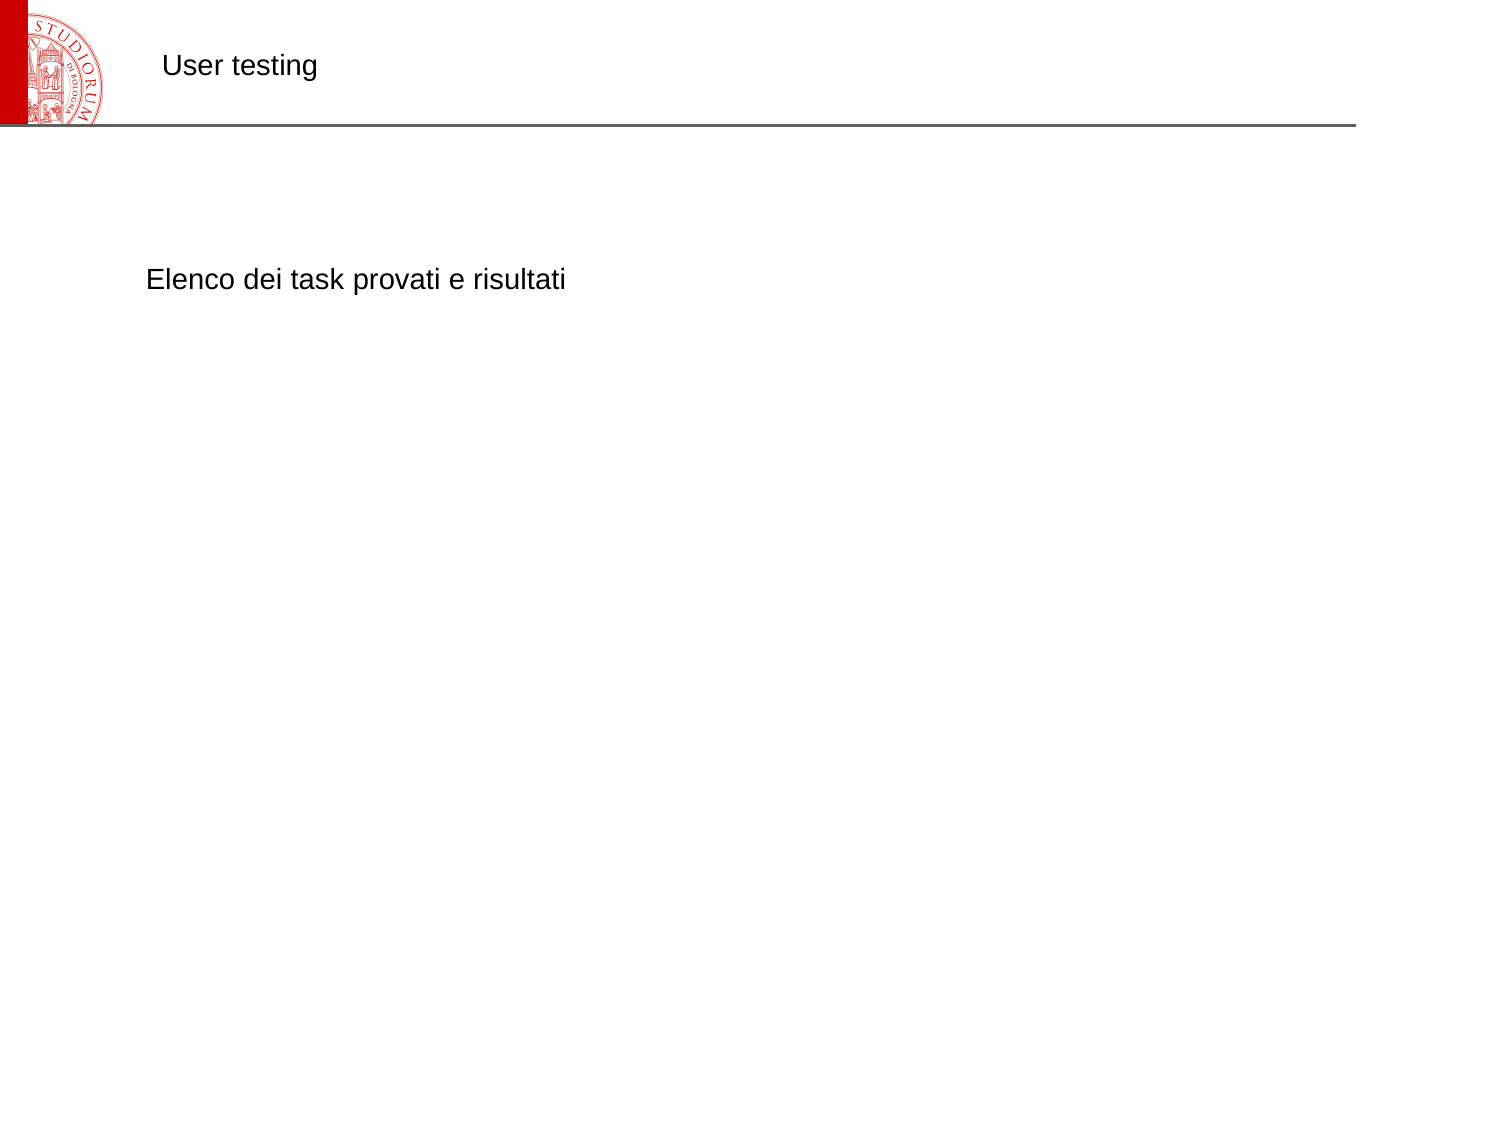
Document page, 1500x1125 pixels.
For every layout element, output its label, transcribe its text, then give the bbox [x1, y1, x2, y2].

picture [28, 11, 107, 124]
list Elenco dei task provati e risultati [75, 263, 1425, 1006]
title User testing [153, 23, 1429, 107]
